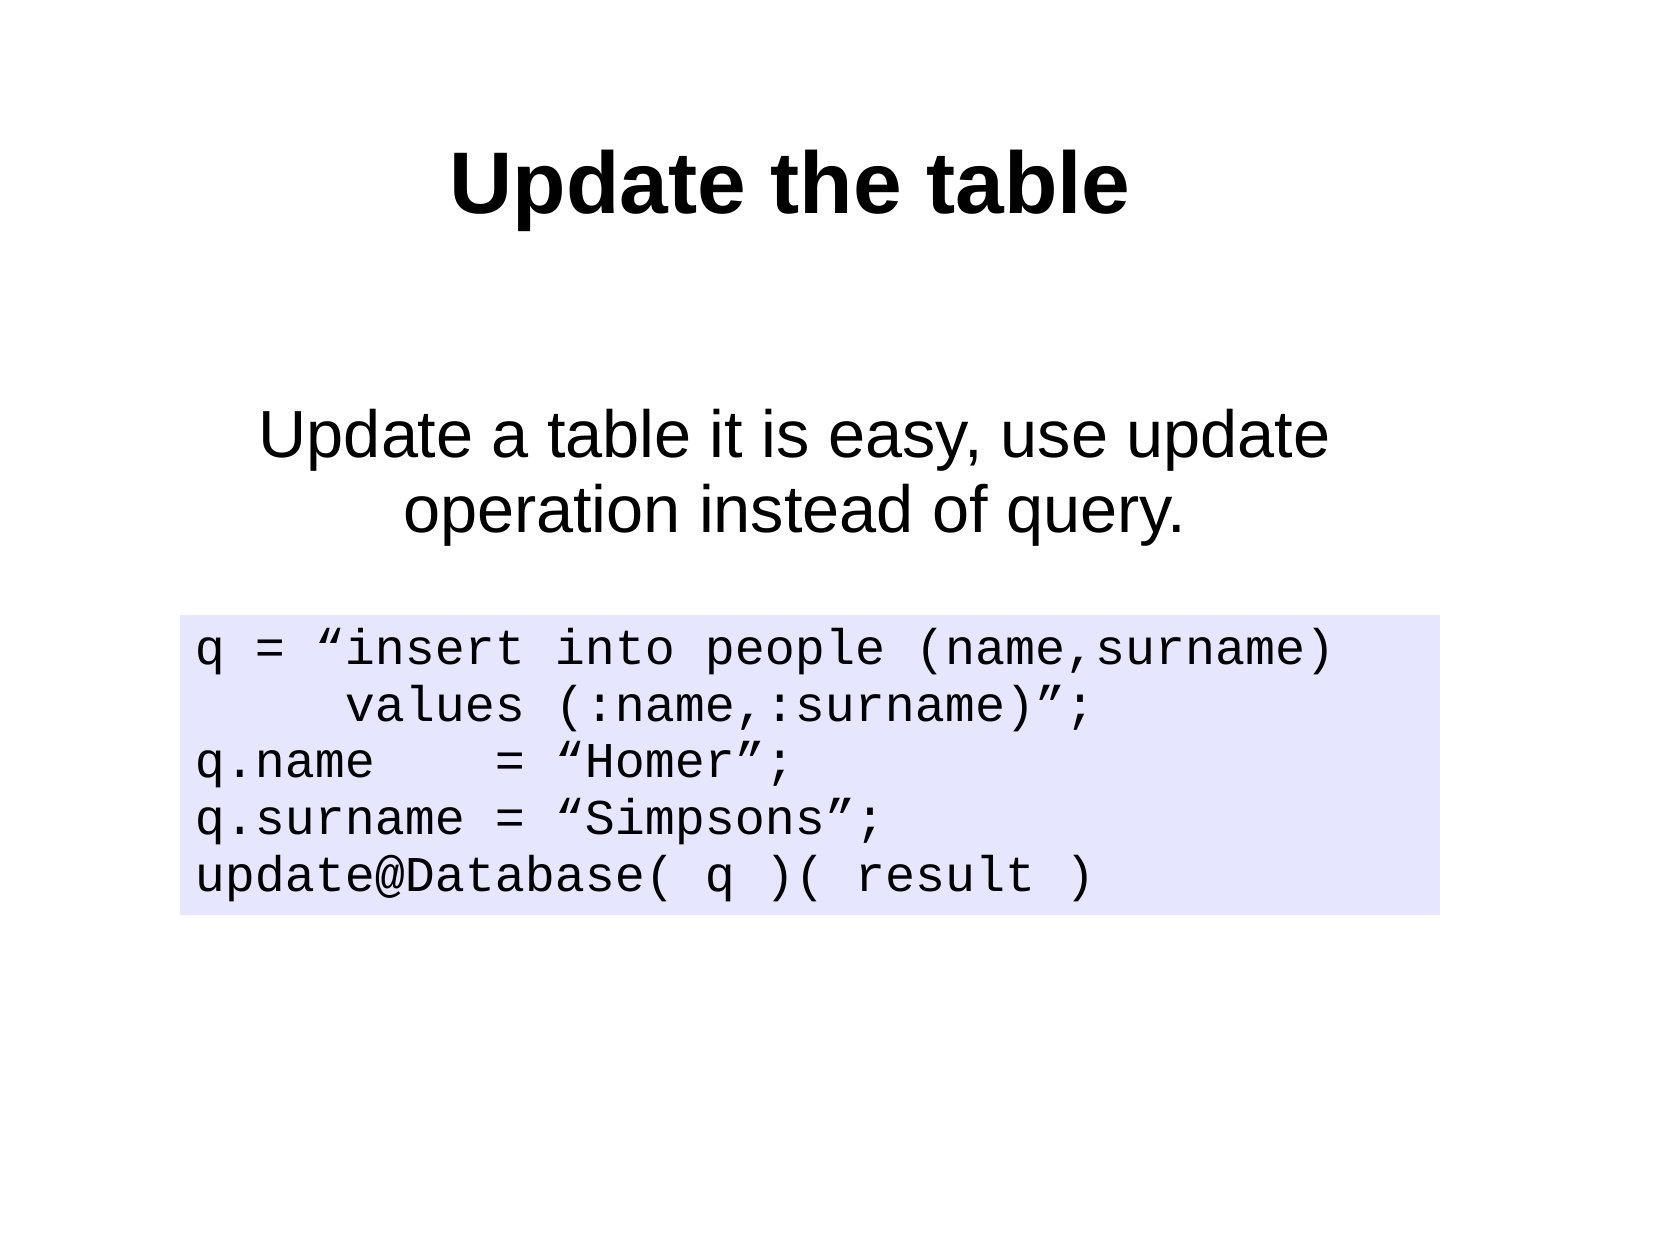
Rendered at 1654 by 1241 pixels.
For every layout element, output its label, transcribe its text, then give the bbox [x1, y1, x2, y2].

text_box q = “insert into people (name,surname) values (:name,:surname)”; q.name = “Homer”; q.surname = “Simpsons”; update@Database( q )( result ) [180, 615, 1440, 916]
text_box Update the table [435, 126, 1147, 240]
text_box Update a table it is easy, use update operation instead of query. [180, 390, 1411, 555]
